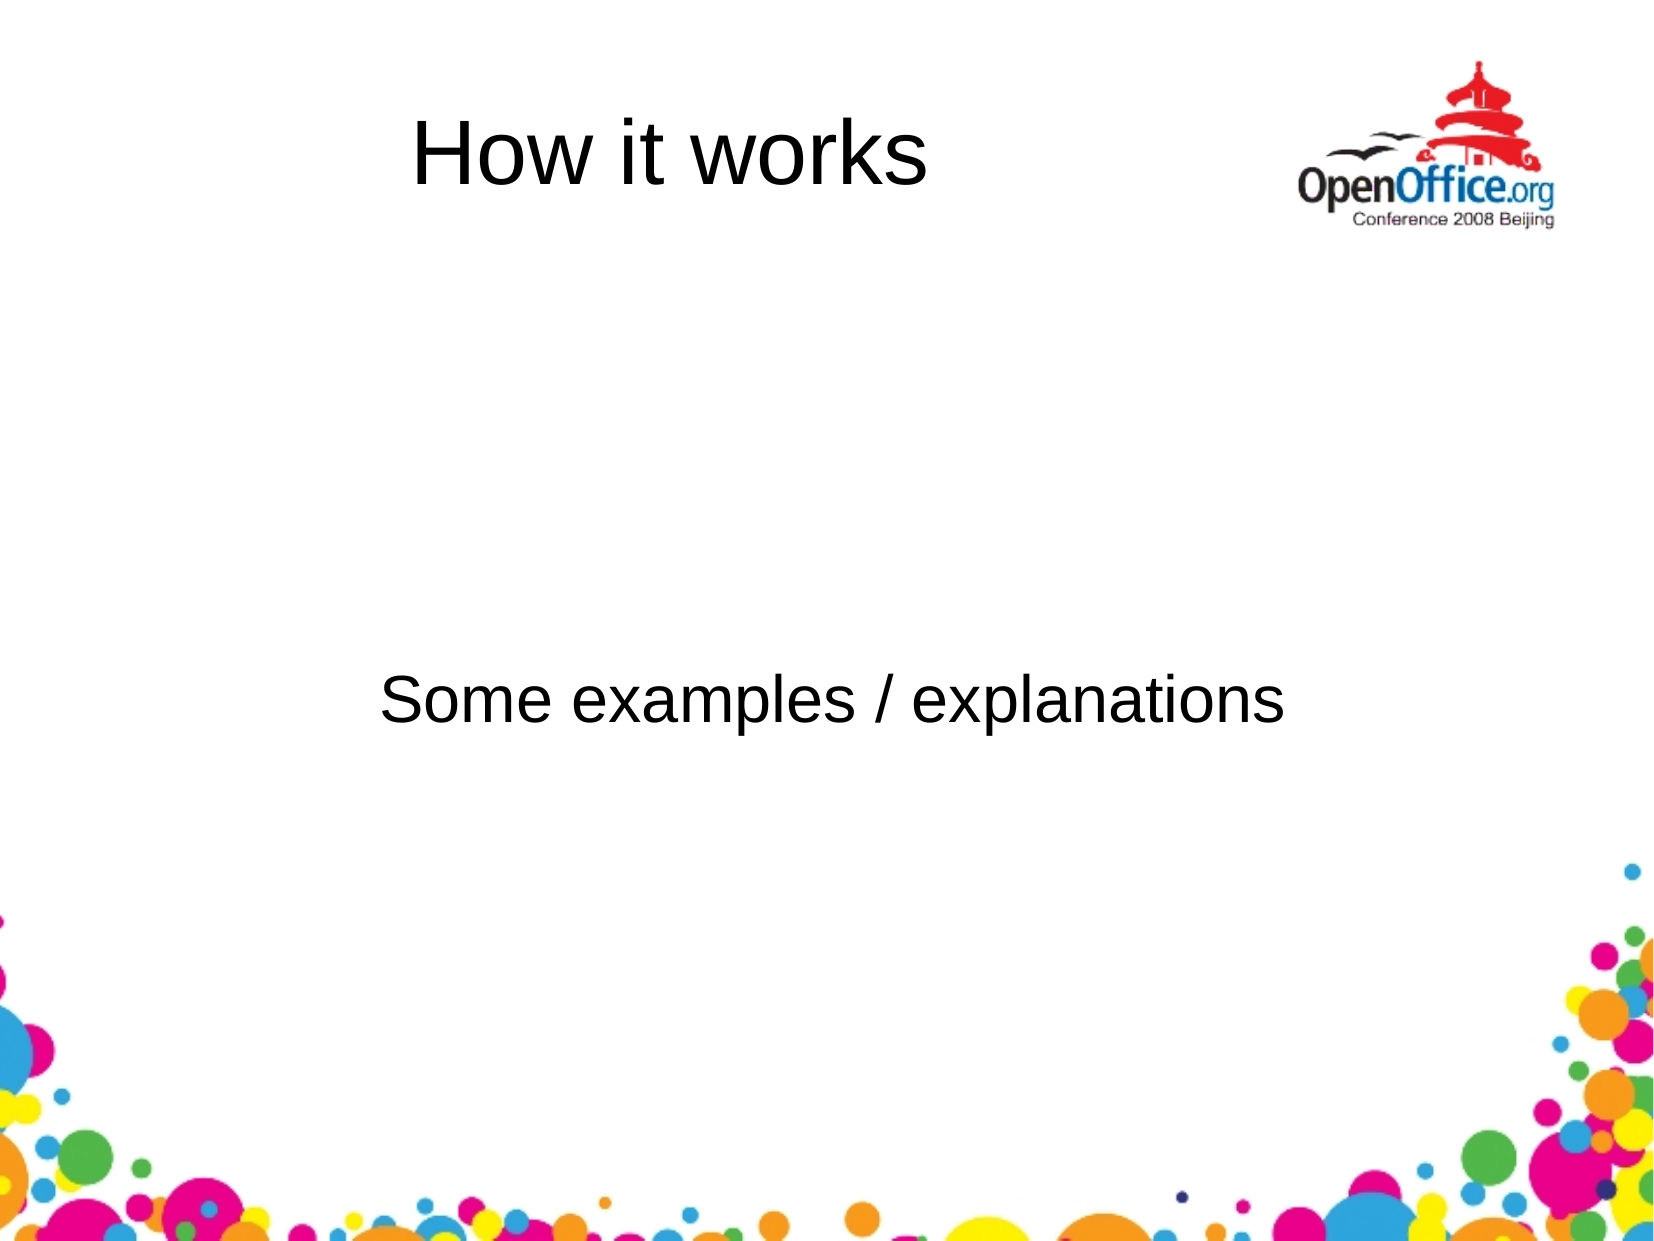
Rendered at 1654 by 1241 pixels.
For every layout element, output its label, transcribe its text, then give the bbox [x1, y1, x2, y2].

title How it works [82, 49, 1258, 257]
picture [0, 810, 1654, 1241]
picture [1285, 51, 1569, 250]
subtitle Some examples / explanations [88, 290, 1577, 1109]
